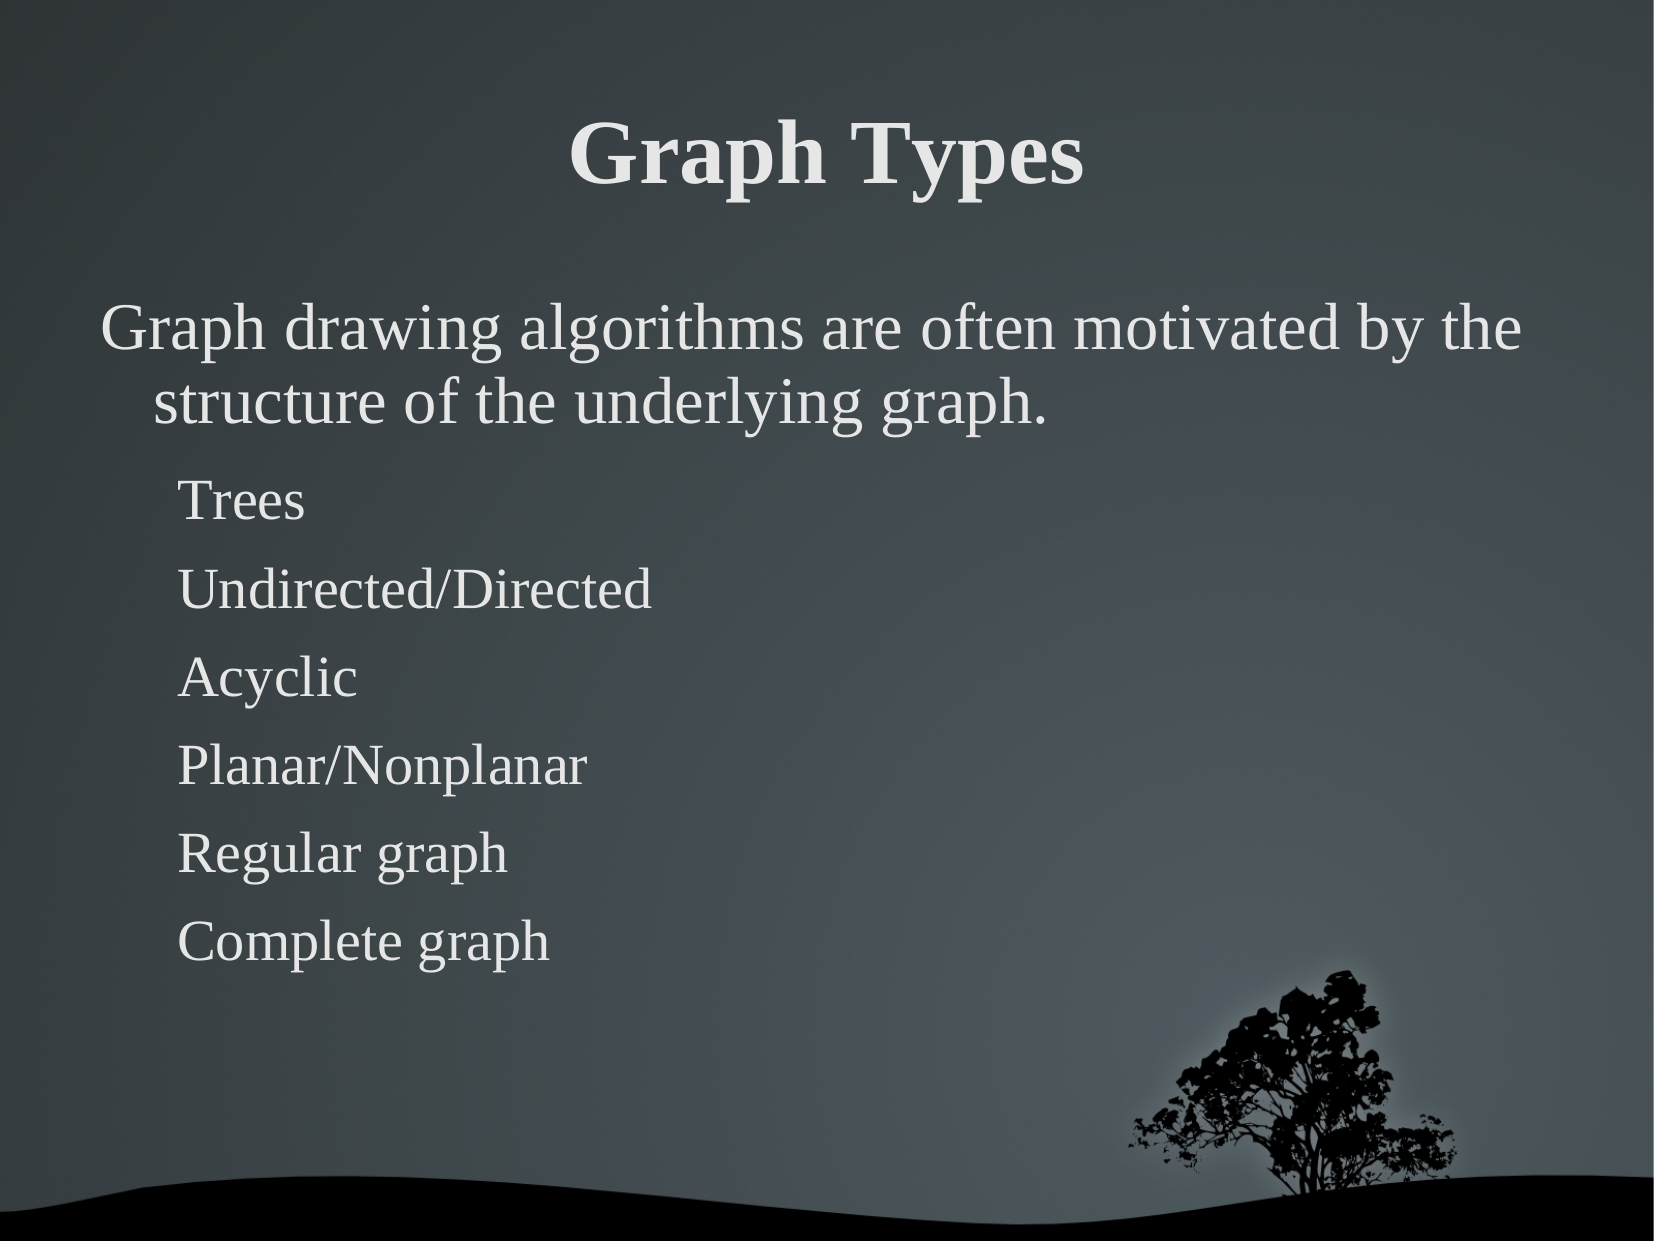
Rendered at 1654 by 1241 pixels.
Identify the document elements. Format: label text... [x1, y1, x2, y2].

list Graph drawing algorithms are often motivated by the structure of the underlying graph. Trees Undirected/Directed Acyclic Planar/Nonplanar Regular graph Complete graph [82, 290, 1571, 1094]
picture [0, 0, 1654, 1241]
title Graph Types [82, 56, 1571, 250]
